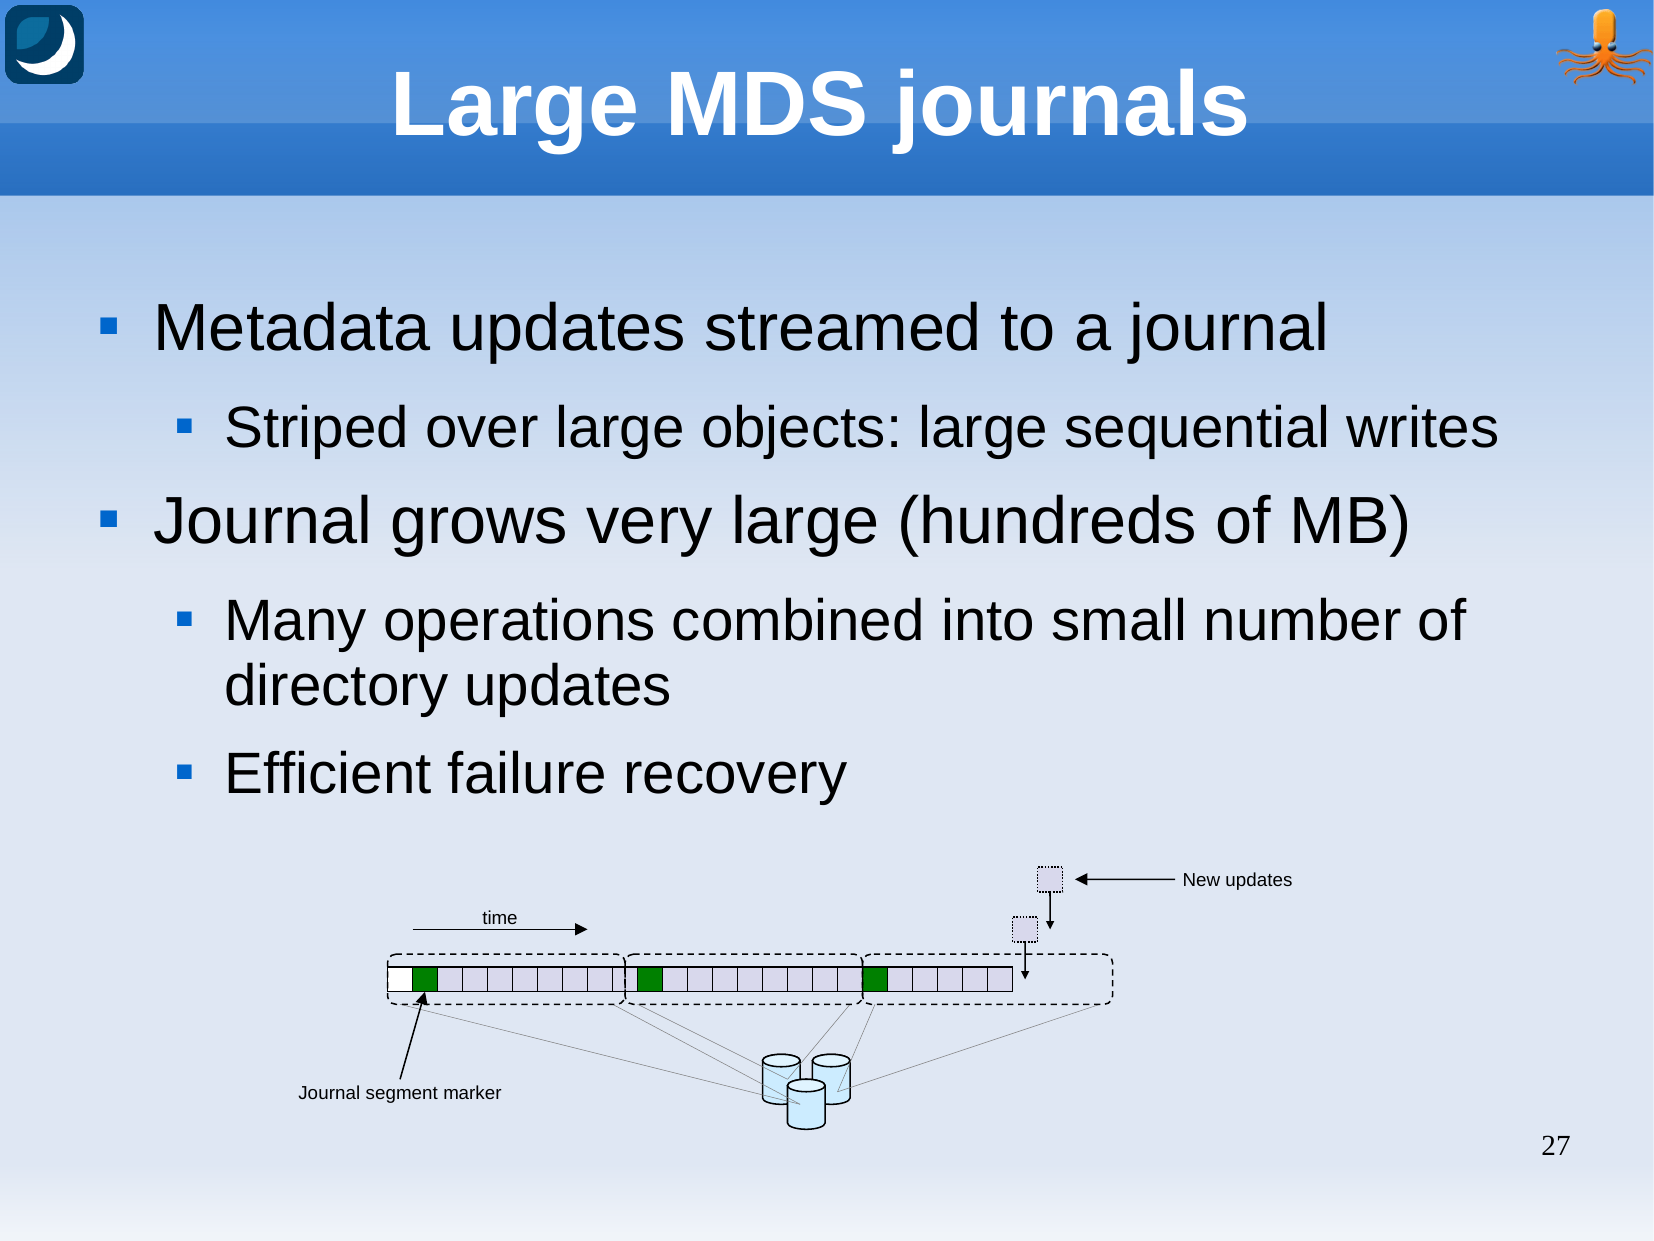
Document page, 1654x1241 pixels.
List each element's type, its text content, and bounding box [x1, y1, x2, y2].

text_box New updates [1175, 866, 1301, 892]
text_box [864, 966, 1013, 992]
text_box time [474, 904, 526, 930]
text_box [626, 966, 861, 992]
text_box [840, 1064, 851, 1090]
text_box Journal segment marker [375, 1079, 426, 1105]
text_box [387, 966, 624, 992]
list Metadata updates streamed to a journal Striped over large objects: large sequential writes Journal grows very large (hundreds of MB) Many operations combined into small number of directory updates Efficient failure recovery [82, 290, 1571, 863]
text_box [1012, 916, 1038, 942]
text_box [762, 1062, 799, 1078]
text_box [762, 1085, 791, 1101]
text_box [762, 1062, 851, 1130]
title Large MDS journals [76, 7, 1565, 200]
picture [0, 0, 1654, 1241]
text_box [1037, 866, 1063, 892]
